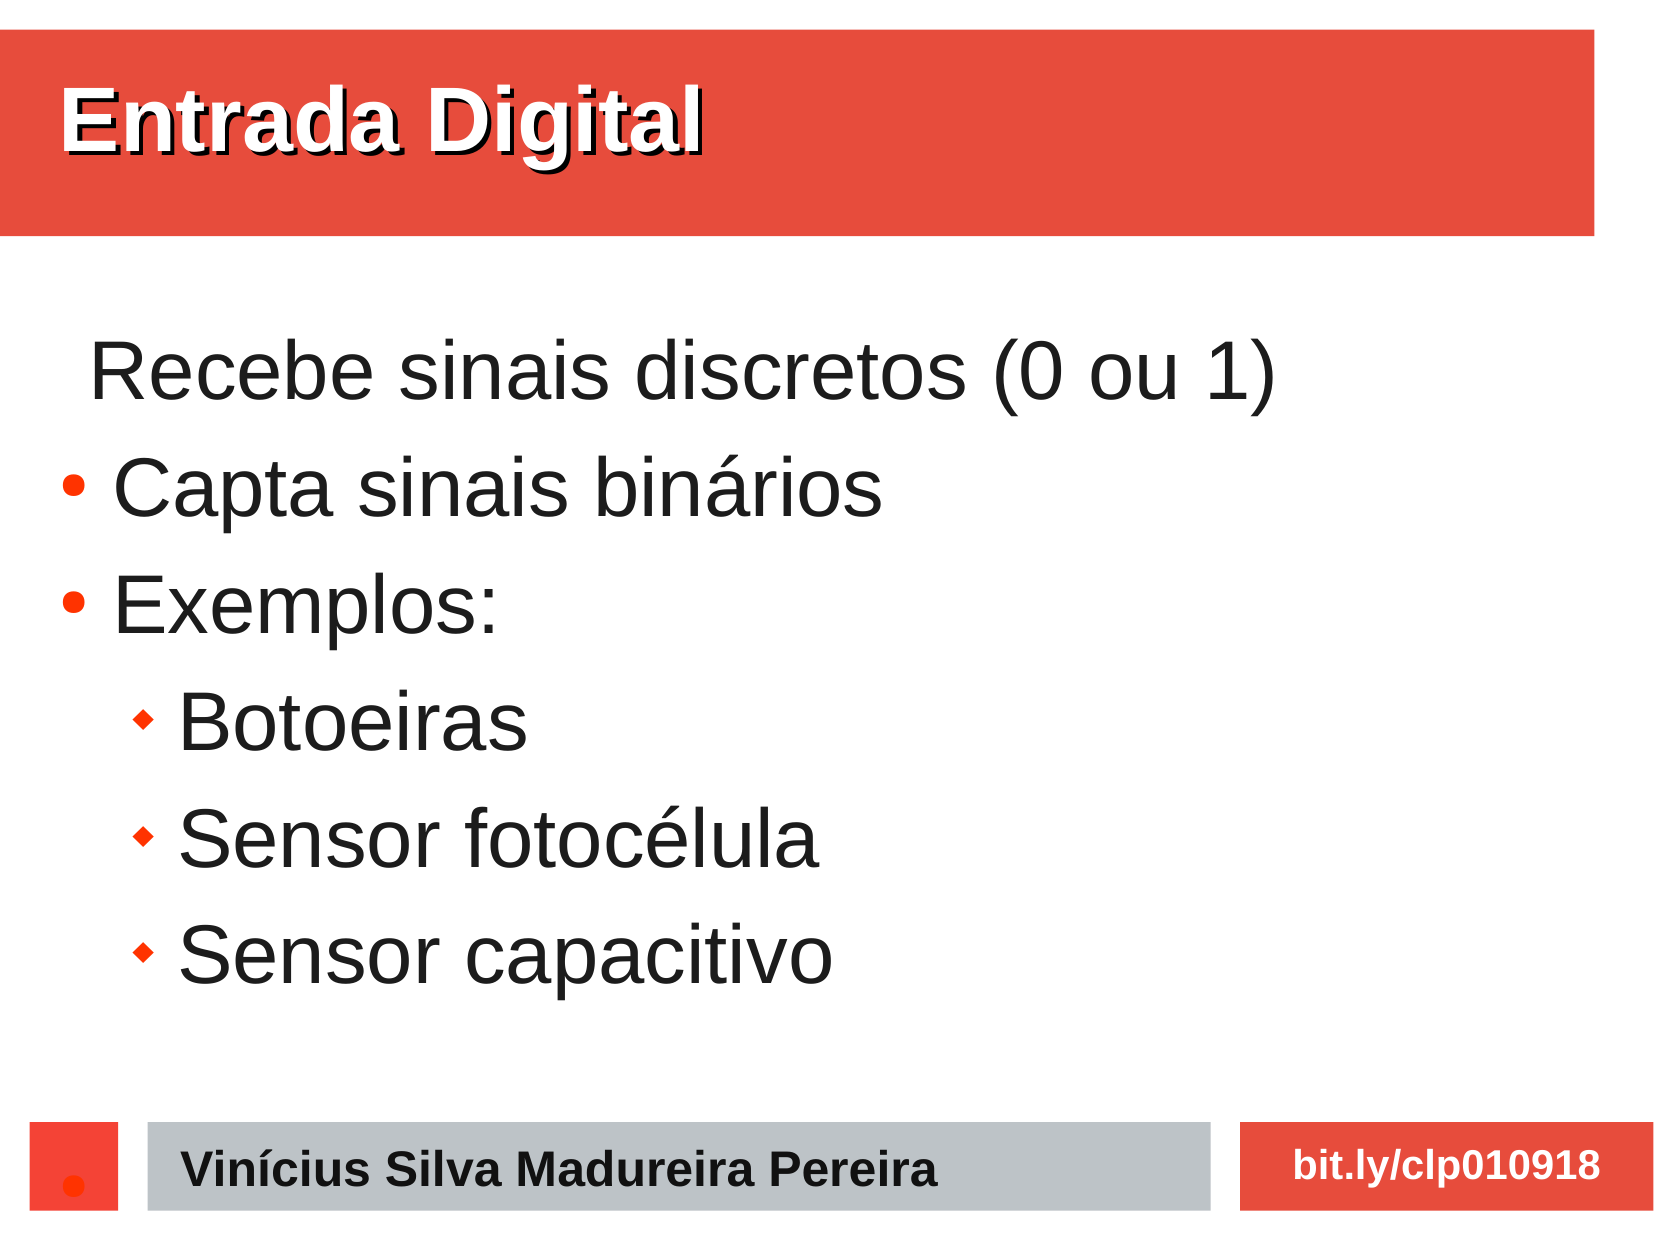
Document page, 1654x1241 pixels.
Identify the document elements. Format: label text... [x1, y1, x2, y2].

title Entrada Digital [59, 23, 1595, 172]
text_box Vinícius Silva Madureira Pereira [165, 1133, 1170, 1205]
text_box bit.ly/clp010918 [1228, 1133, 1654, 1205]
list Recebe sinais discretos (0 ou 1) Capta sinais binários Exemplos: Botoeiras Sensor fotocélula Sensor capacitivo [59, 324, 1565, 1093]
